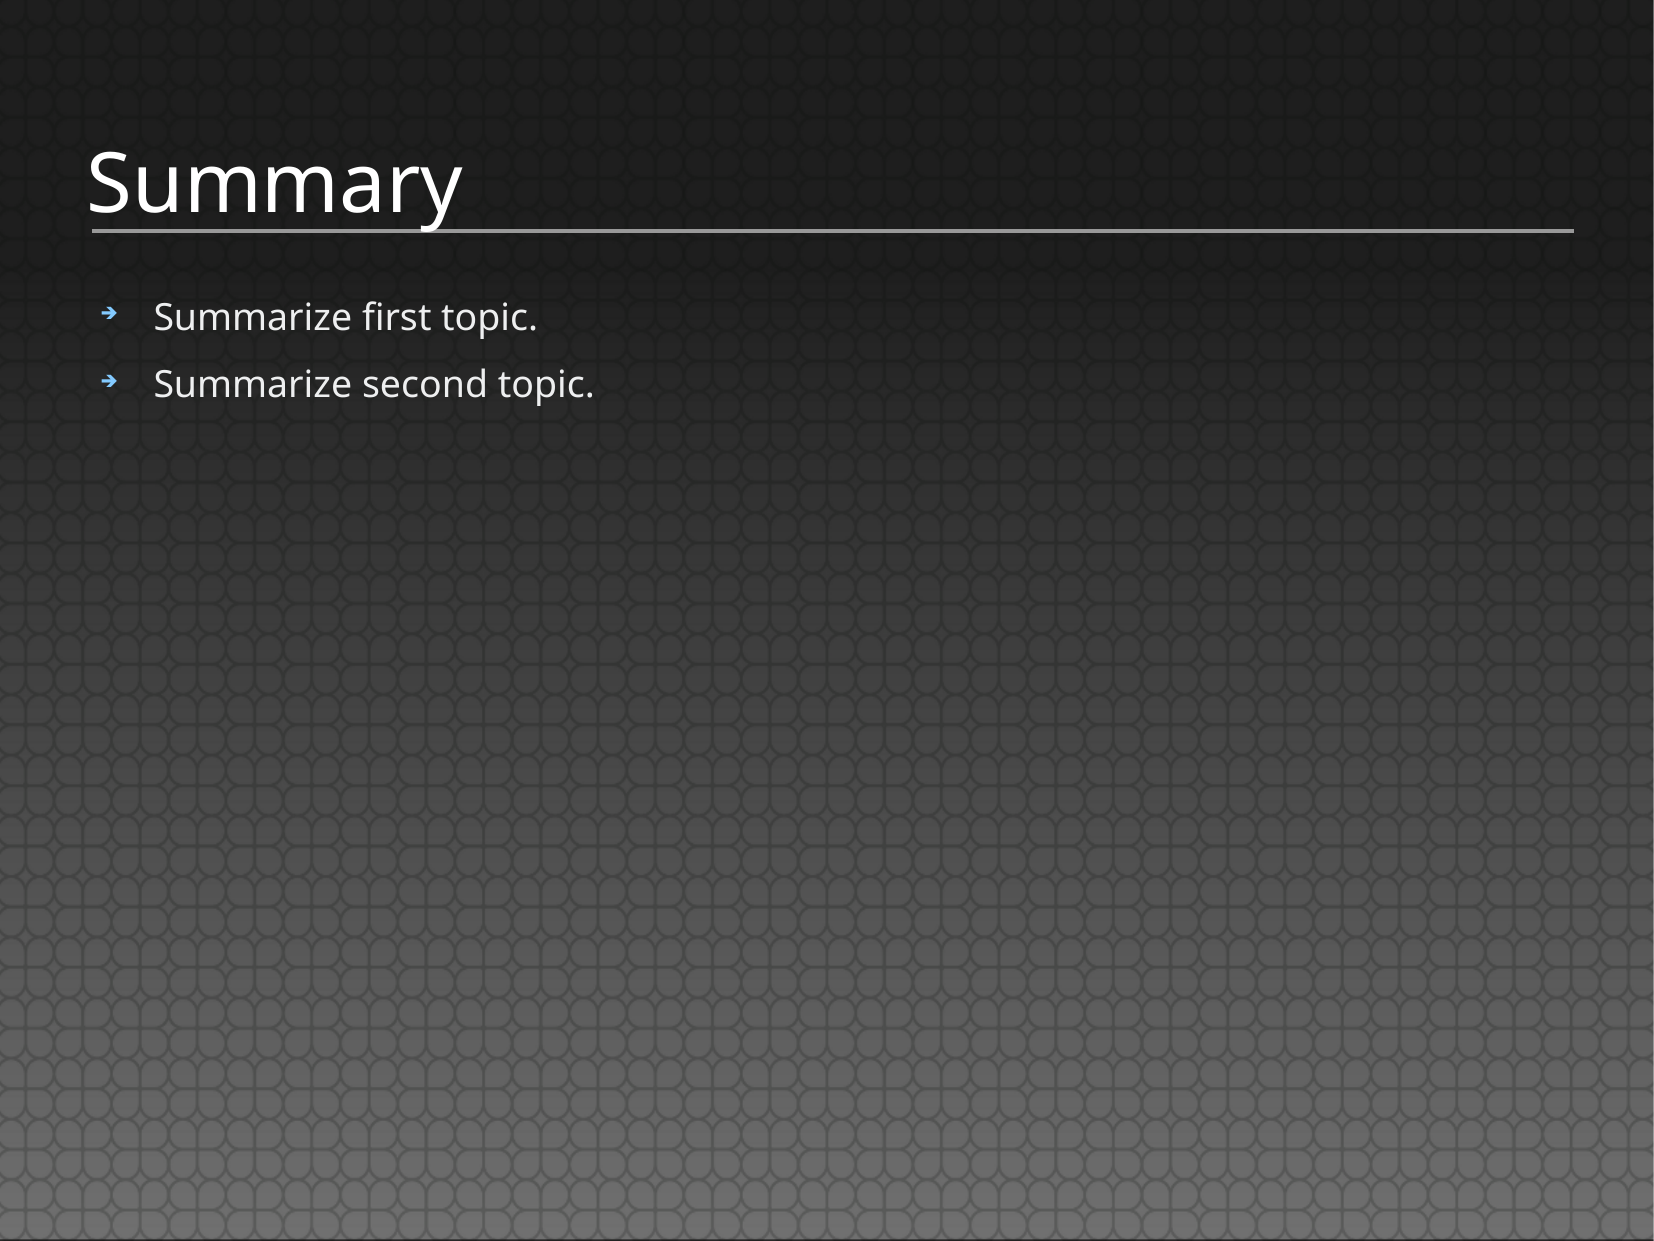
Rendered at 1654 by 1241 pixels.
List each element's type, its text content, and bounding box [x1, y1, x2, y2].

picture [0, 0, 1654, 1241]
list Summarize first topic. Summarize second topic. [82, 290, 1571, 1094]
title Summary [86, 84, 1576, 277]
